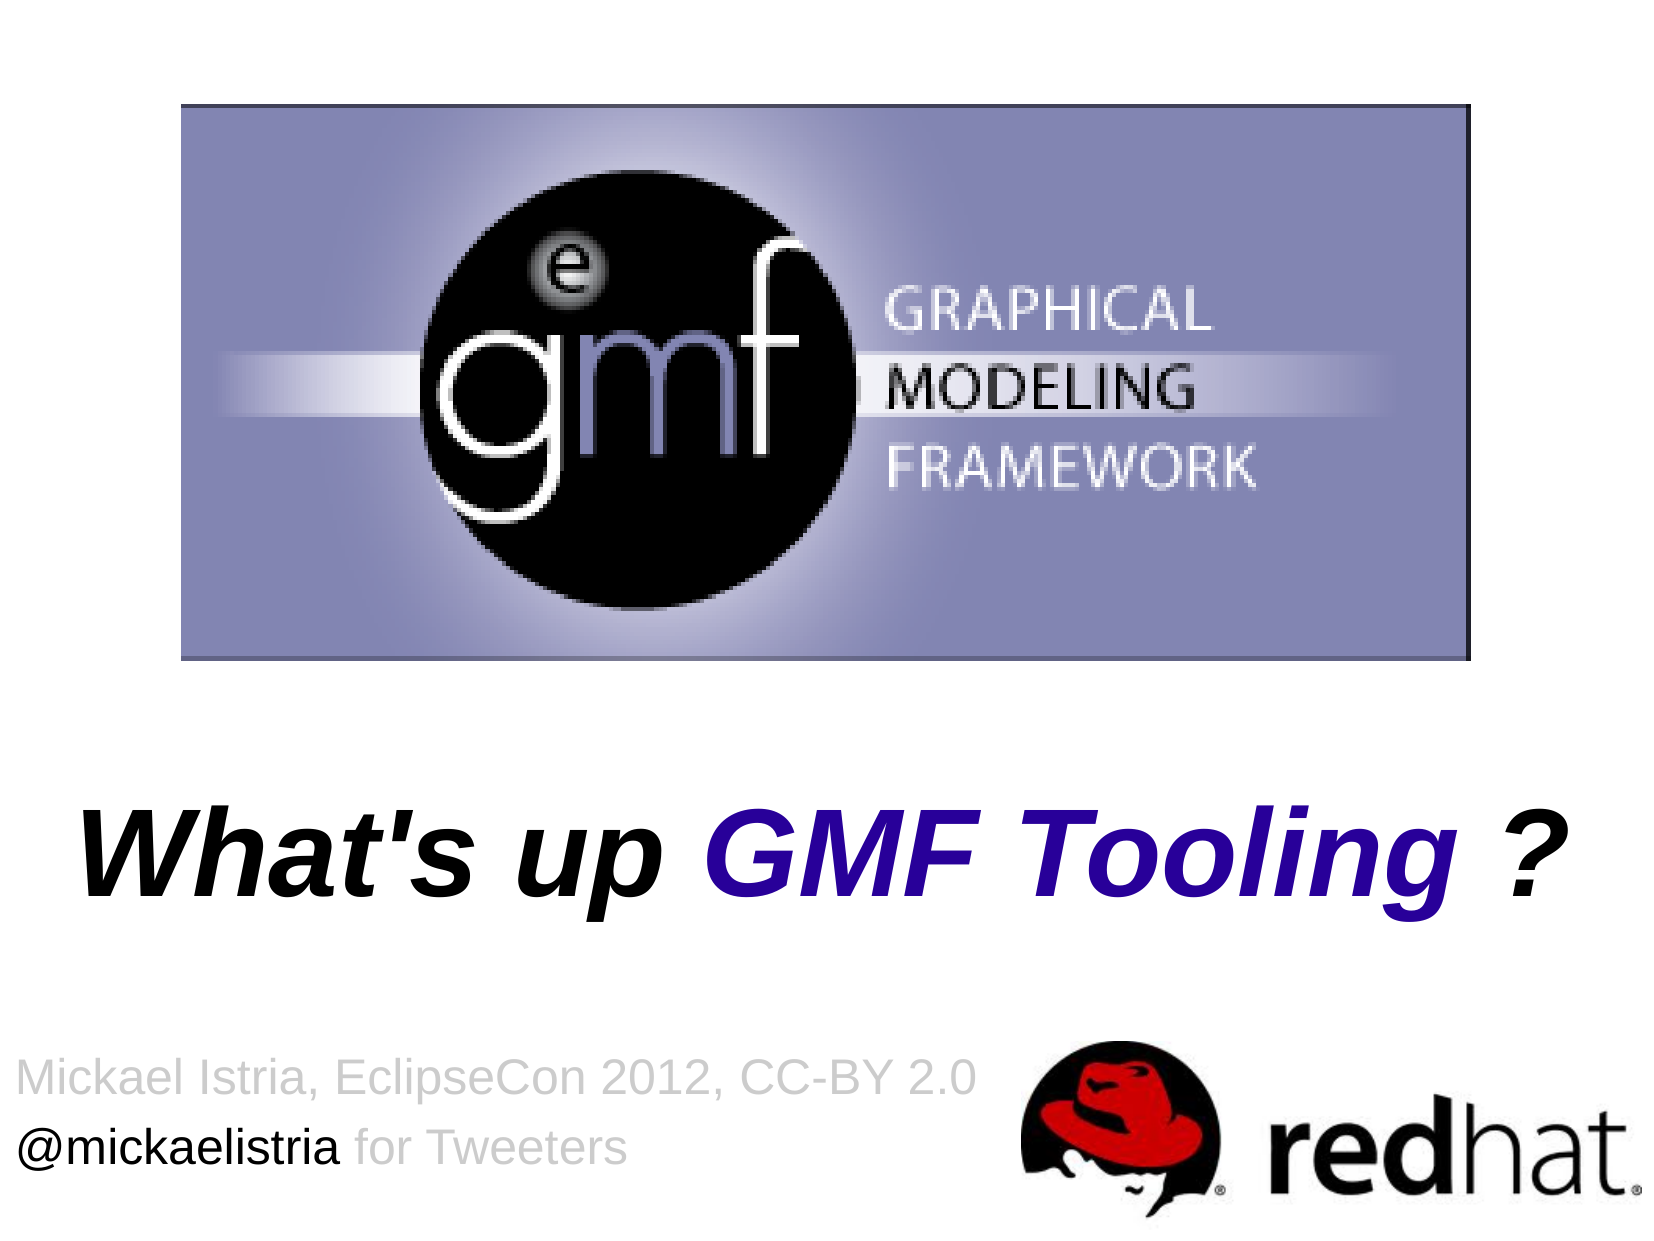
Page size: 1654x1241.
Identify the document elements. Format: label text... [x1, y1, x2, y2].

picture [1021, 1041, 1642, 1241]
text_box What's up GMF Tooling ? [60, 775, 1621, 931]
text_box Mickael Istria, EclipseCon 2012, CC-BY 2.0 [0, 1041, 993, 1113]
text_box @mickaelistria for Tweeters [0, 1112, 931, 1183]
picture [181, 104, 1471, 661]
